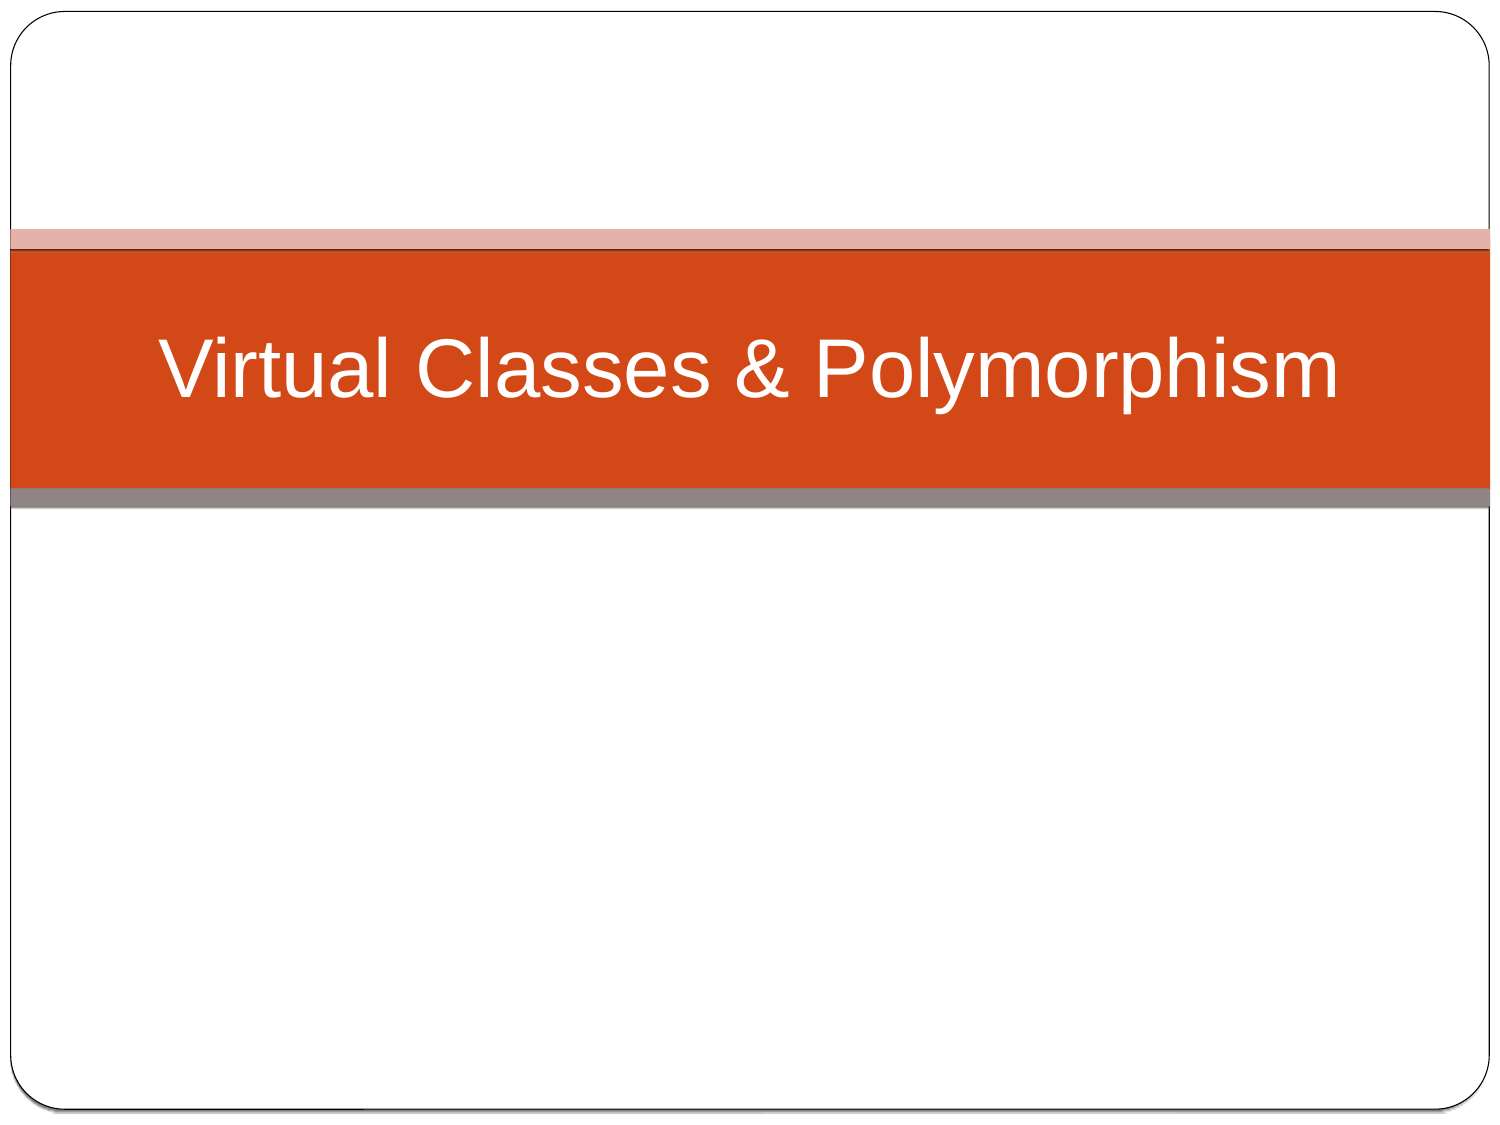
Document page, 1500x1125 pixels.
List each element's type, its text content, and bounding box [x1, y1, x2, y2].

title Virtual Classes & Polymorphism [75, 247, 1425, 489]
